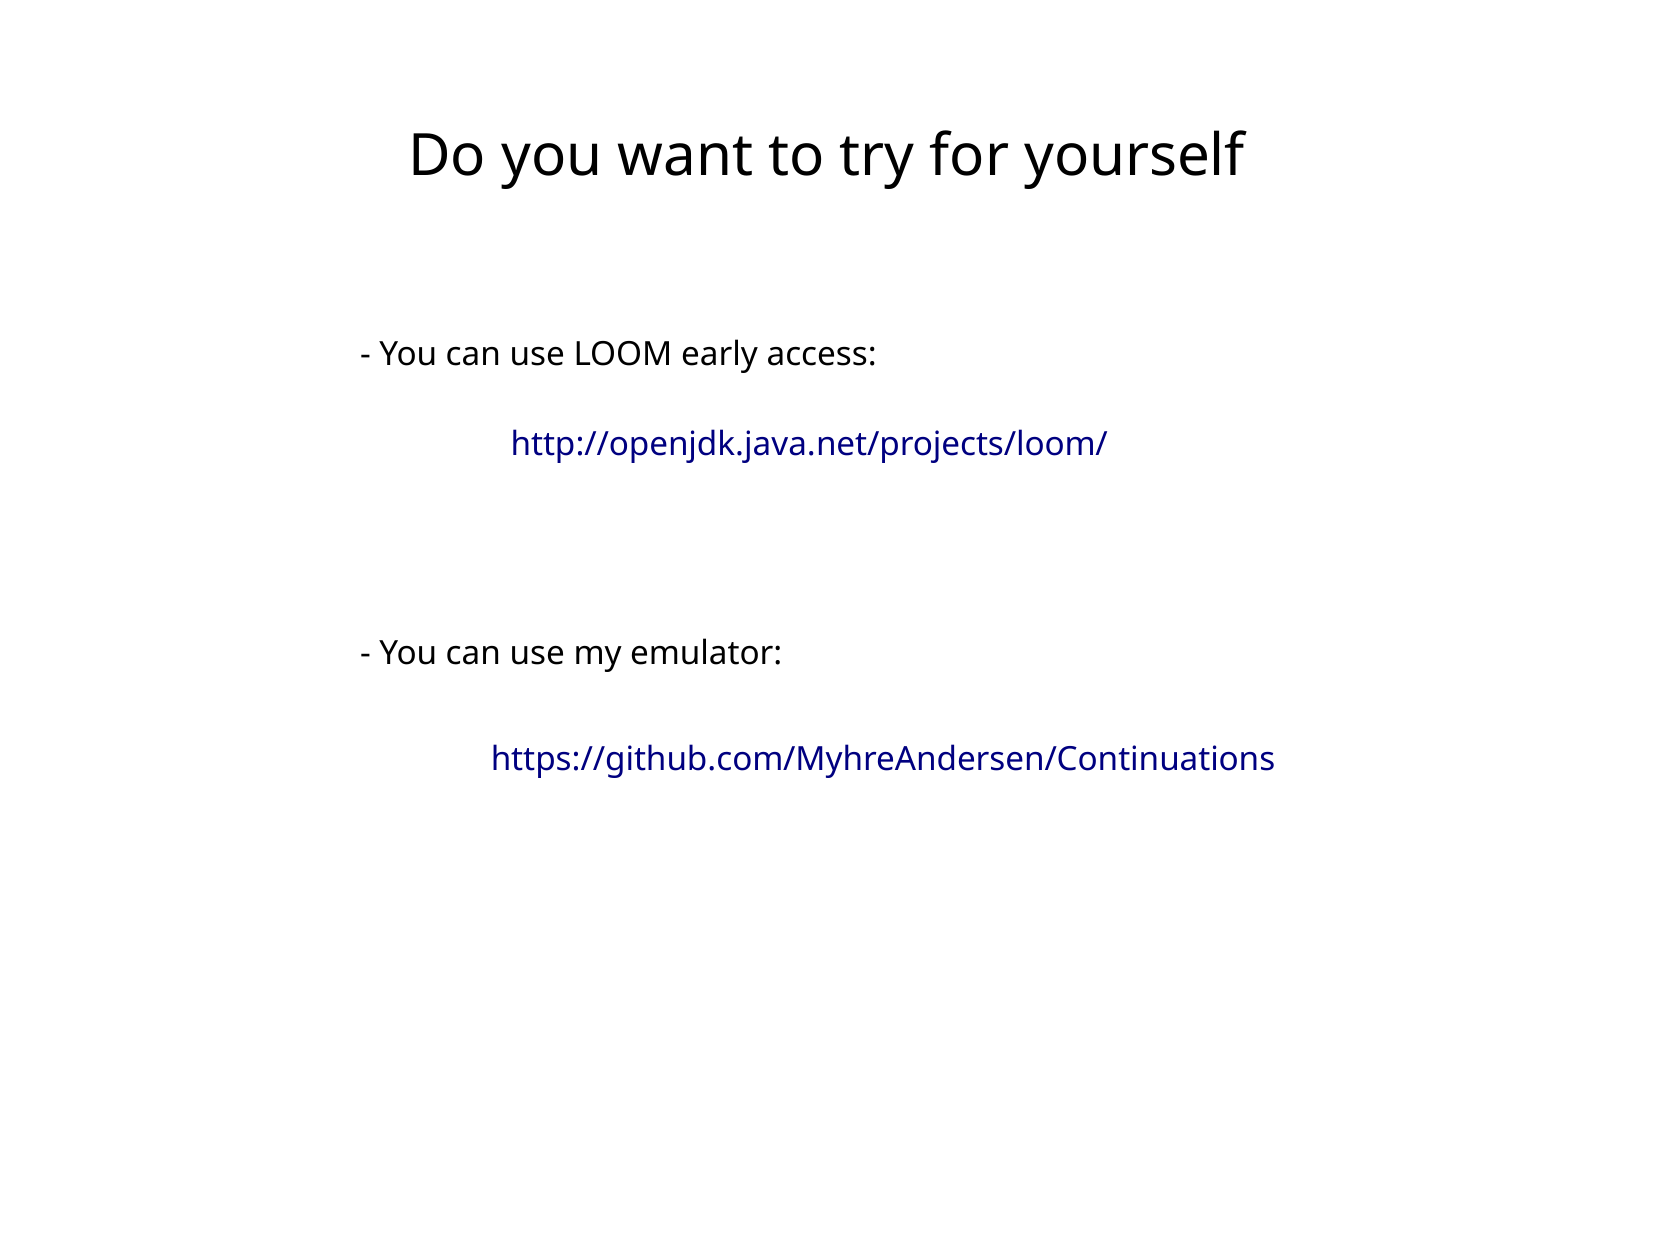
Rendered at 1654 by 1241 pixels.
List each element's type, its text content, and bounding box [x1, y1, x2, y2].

list - You can use LOOM early access: - You can use my emulator: [360, 330, 1270, 725]
title Do you want to try for yourself [82, 49, 1571, 257]
list http://openjdk.java.net/projects/loom/ [439, 420, 1654, 626]
list https://github.com/MyhreAndersen/Continuations [420, 735, 1654, 941]
